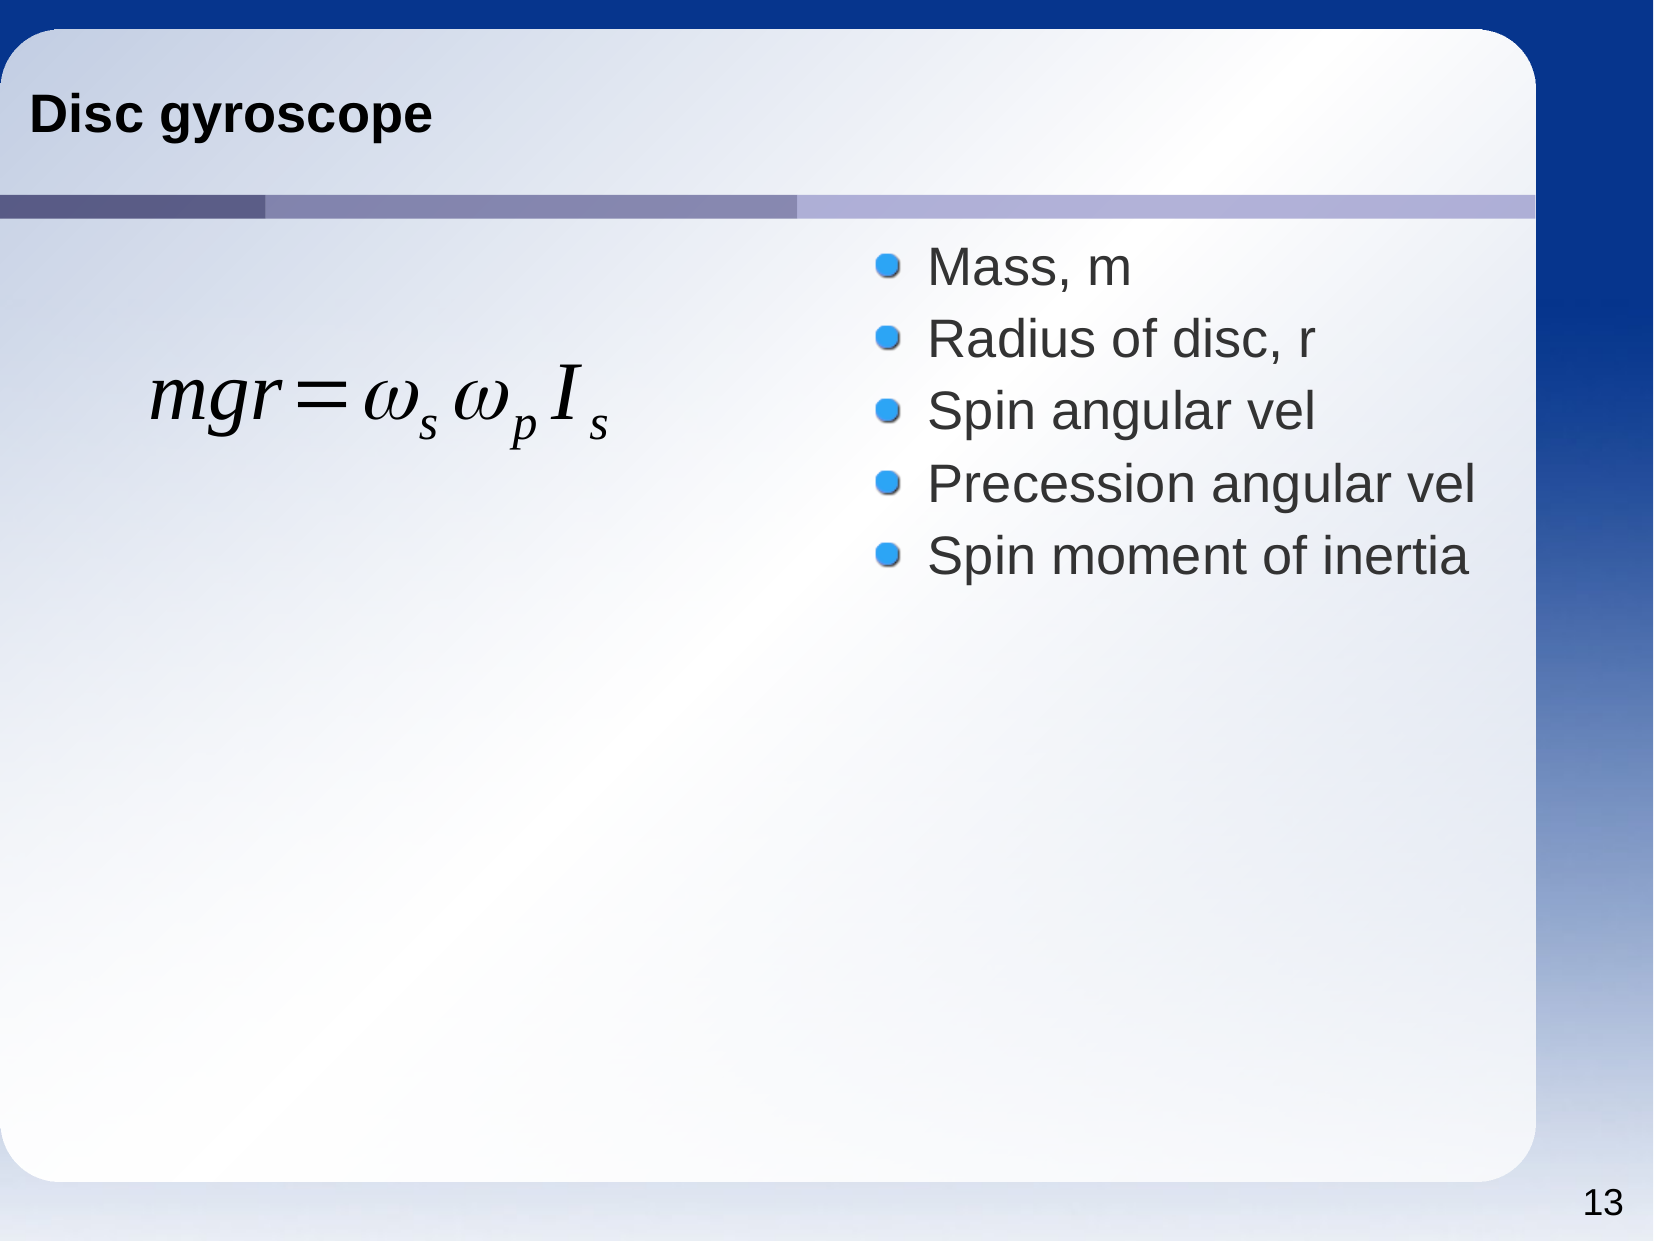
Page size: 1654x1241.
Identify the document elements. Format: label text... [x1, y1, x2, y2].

title Disc gyroscope [29, 49, 1506, 178]
chart [142, 345, 616, 451]
chart [28, 193, 477, 277]
picture [0, 0, 1654, 1241]
list Mass, m Radius of disc, r Spin angular vel Precession angular vel Spin moment of inertia [786, 236, 1507, 1152]
